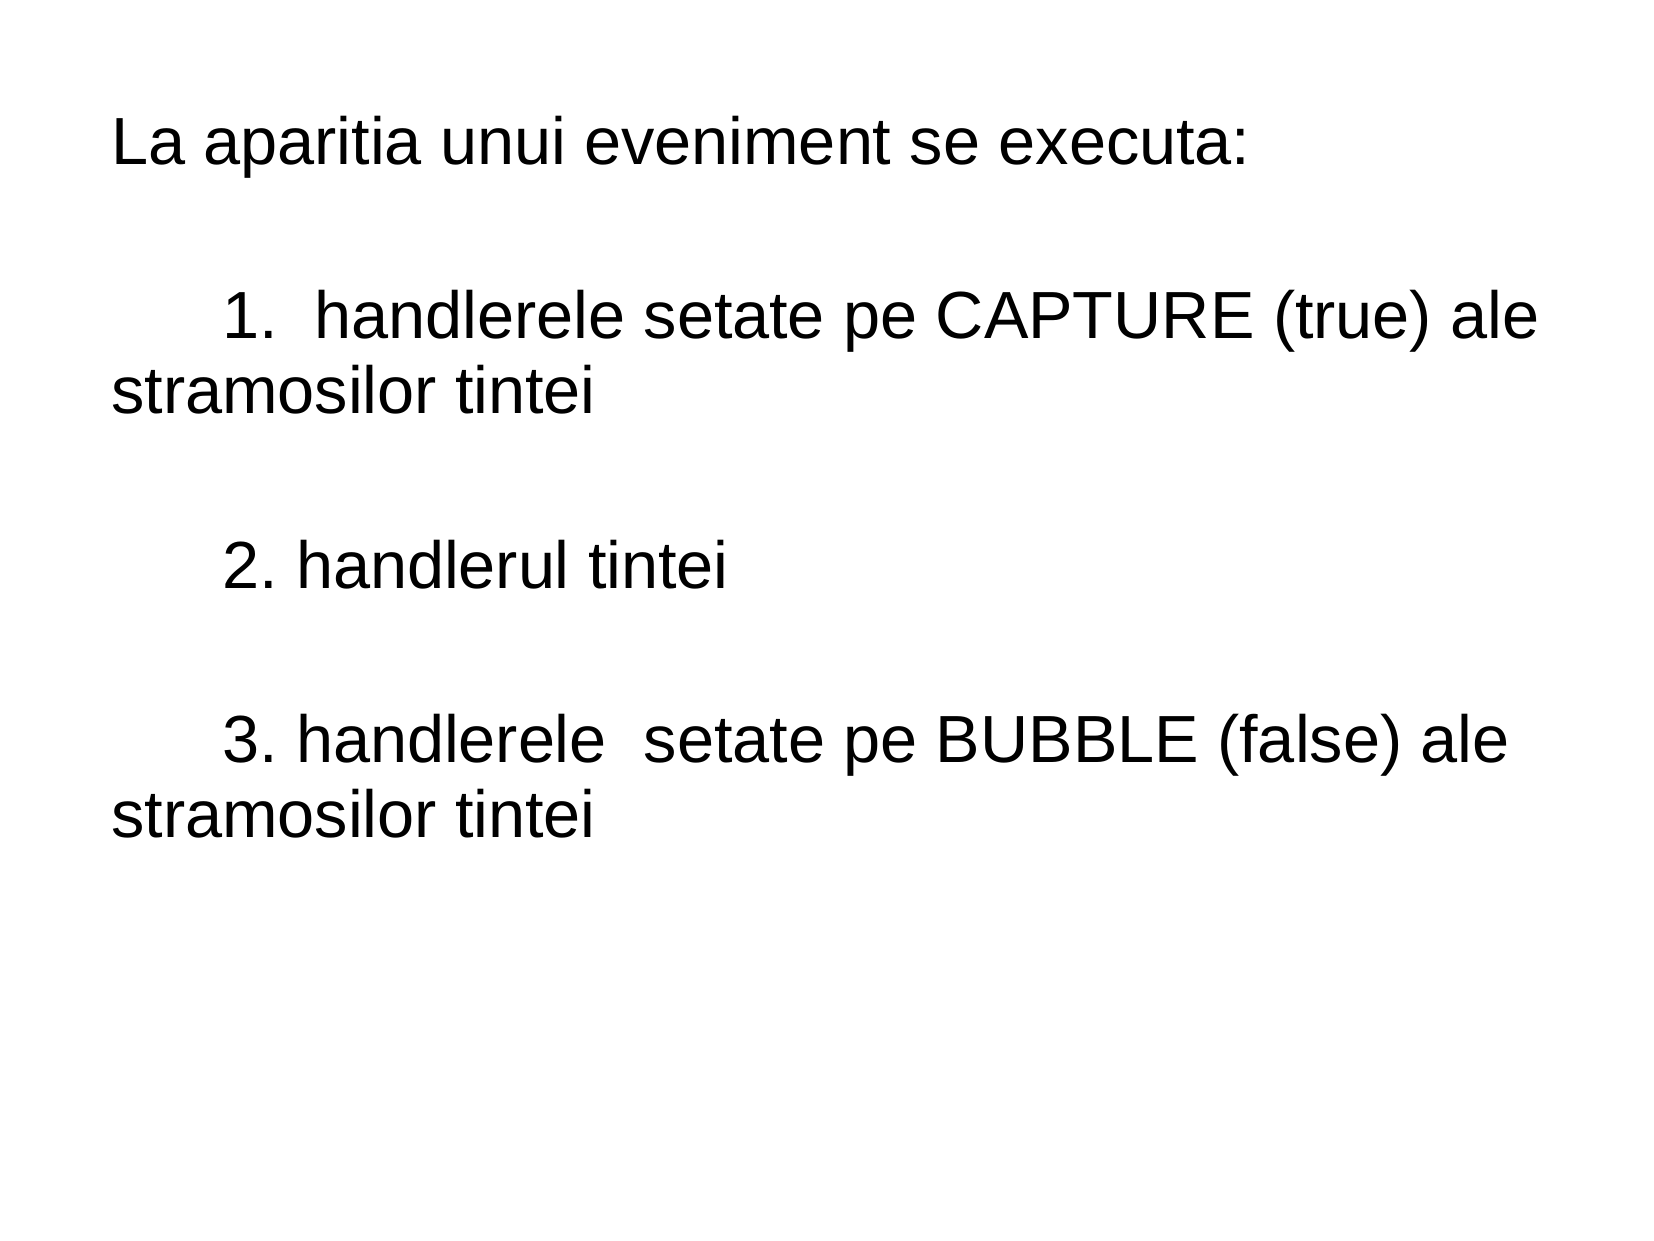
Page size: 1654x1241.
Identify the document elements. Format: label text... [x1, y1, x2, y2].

text_box La aparitia unui eveniment se executa: 1. handlerele setate pe CAPTURE (true) ale stramosilor tintei 2. handlerul tintei 3. handlerele setate pe BUBBLE (false) ale stramosilor tintei [96, 96, 1585, 1199]
